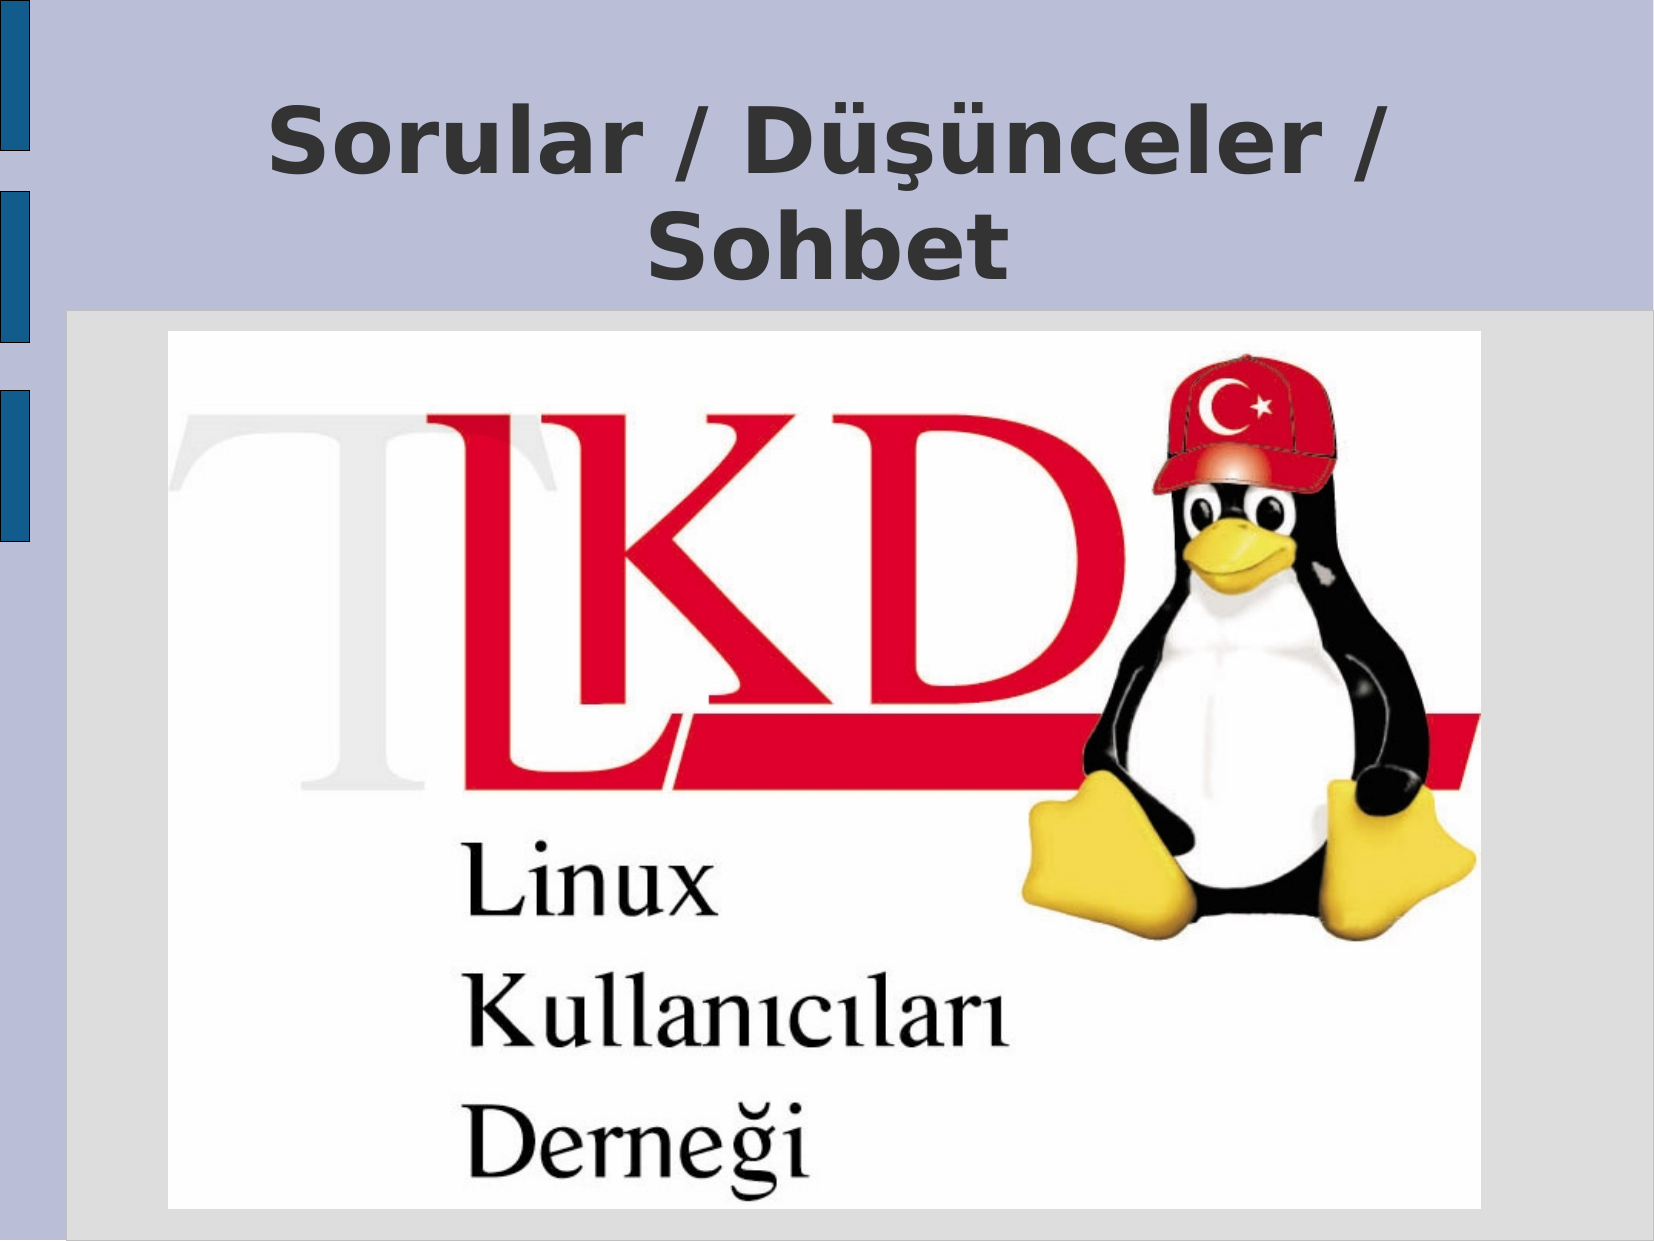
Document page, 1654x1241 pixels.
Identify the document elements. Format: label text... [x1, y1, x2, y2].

title Sorular / Düşünceler / Sohbet [121, 87, 1534, 302]
picture [168, 331, 1481, 1209]
